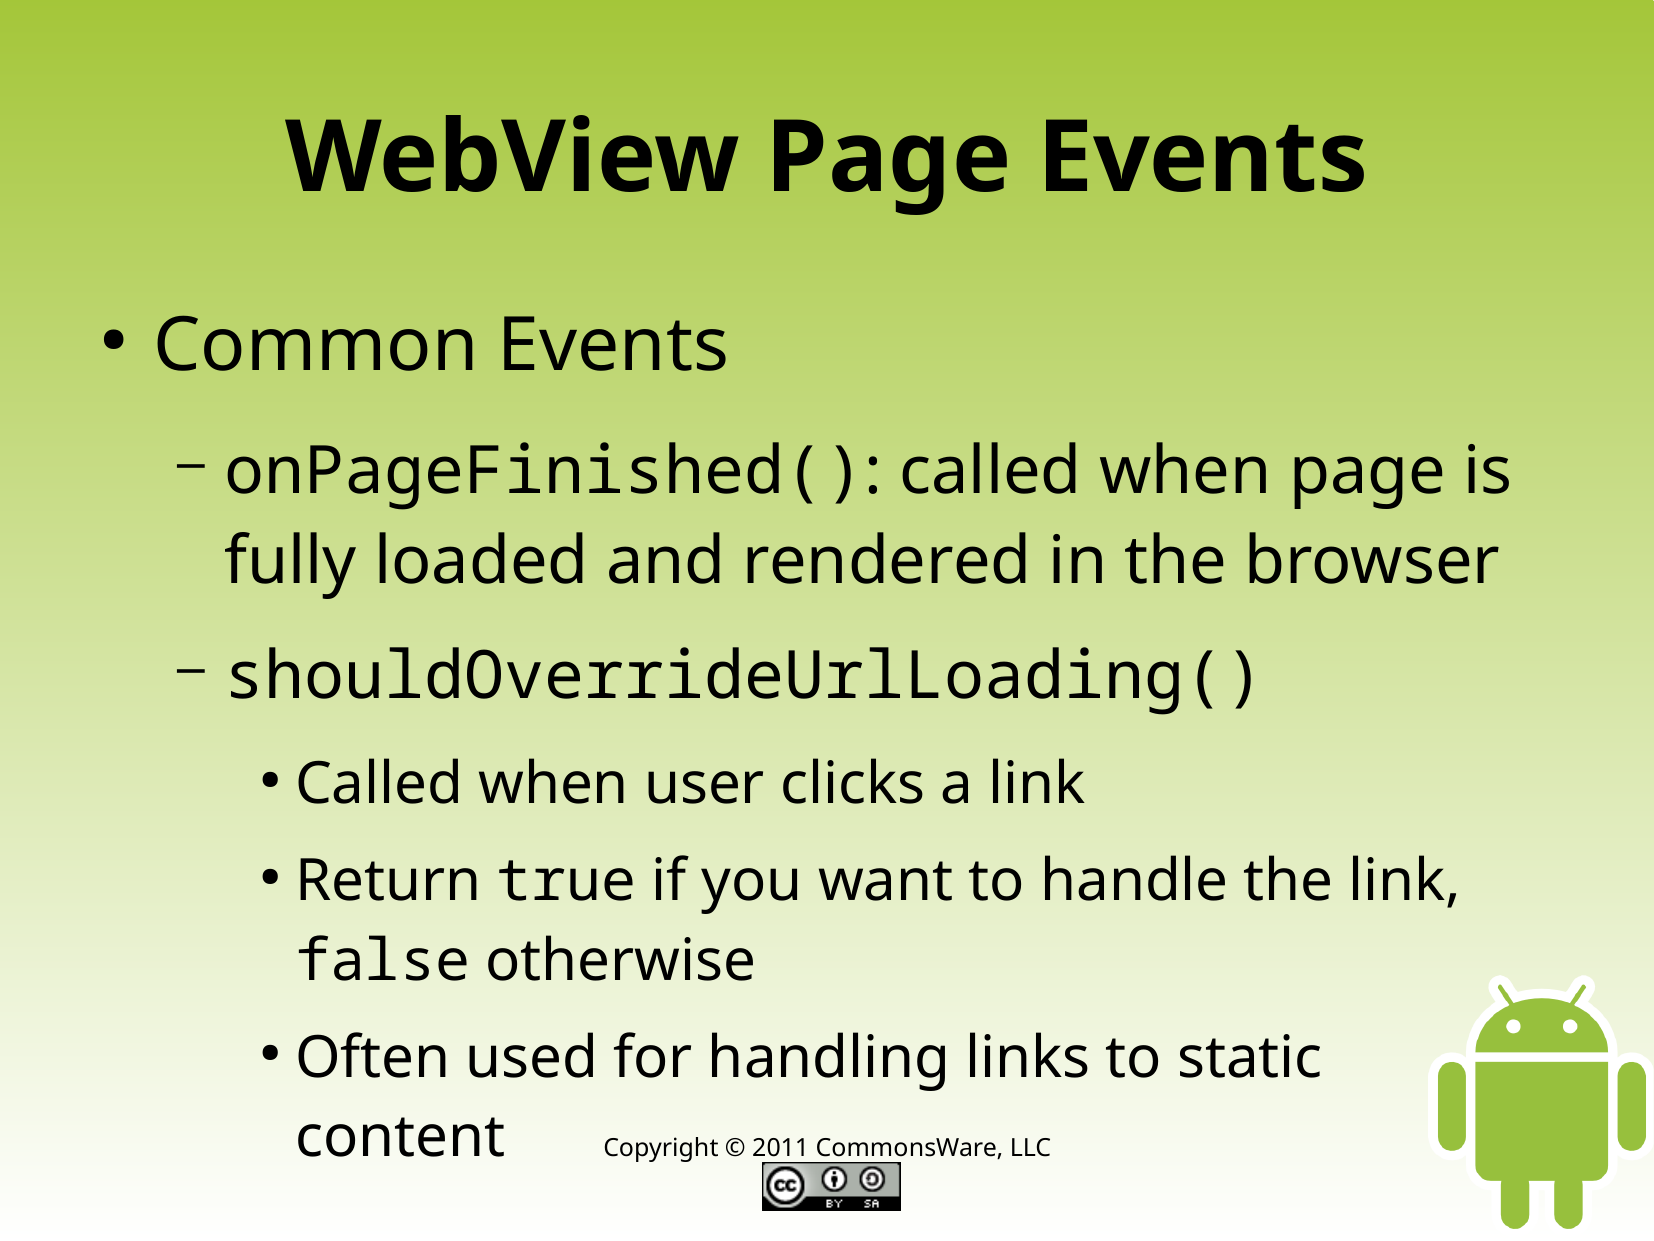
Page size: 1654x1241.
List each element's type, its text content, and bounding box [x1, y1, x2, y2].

picture [762, 1162, 901, 1211]
list Common Events onPageFinished(): called when page is fully loaded and rendered in the browser shouldOverrideUrlLoading() Called when user clicks a link Return true if you want to handle the link, false otherwise Often used for handling links to static content [82, 290, 1571, 1109]
picture [1428, 975, 1654, 1238]
title WebView Page Events [82, 49, 1571, 257]
